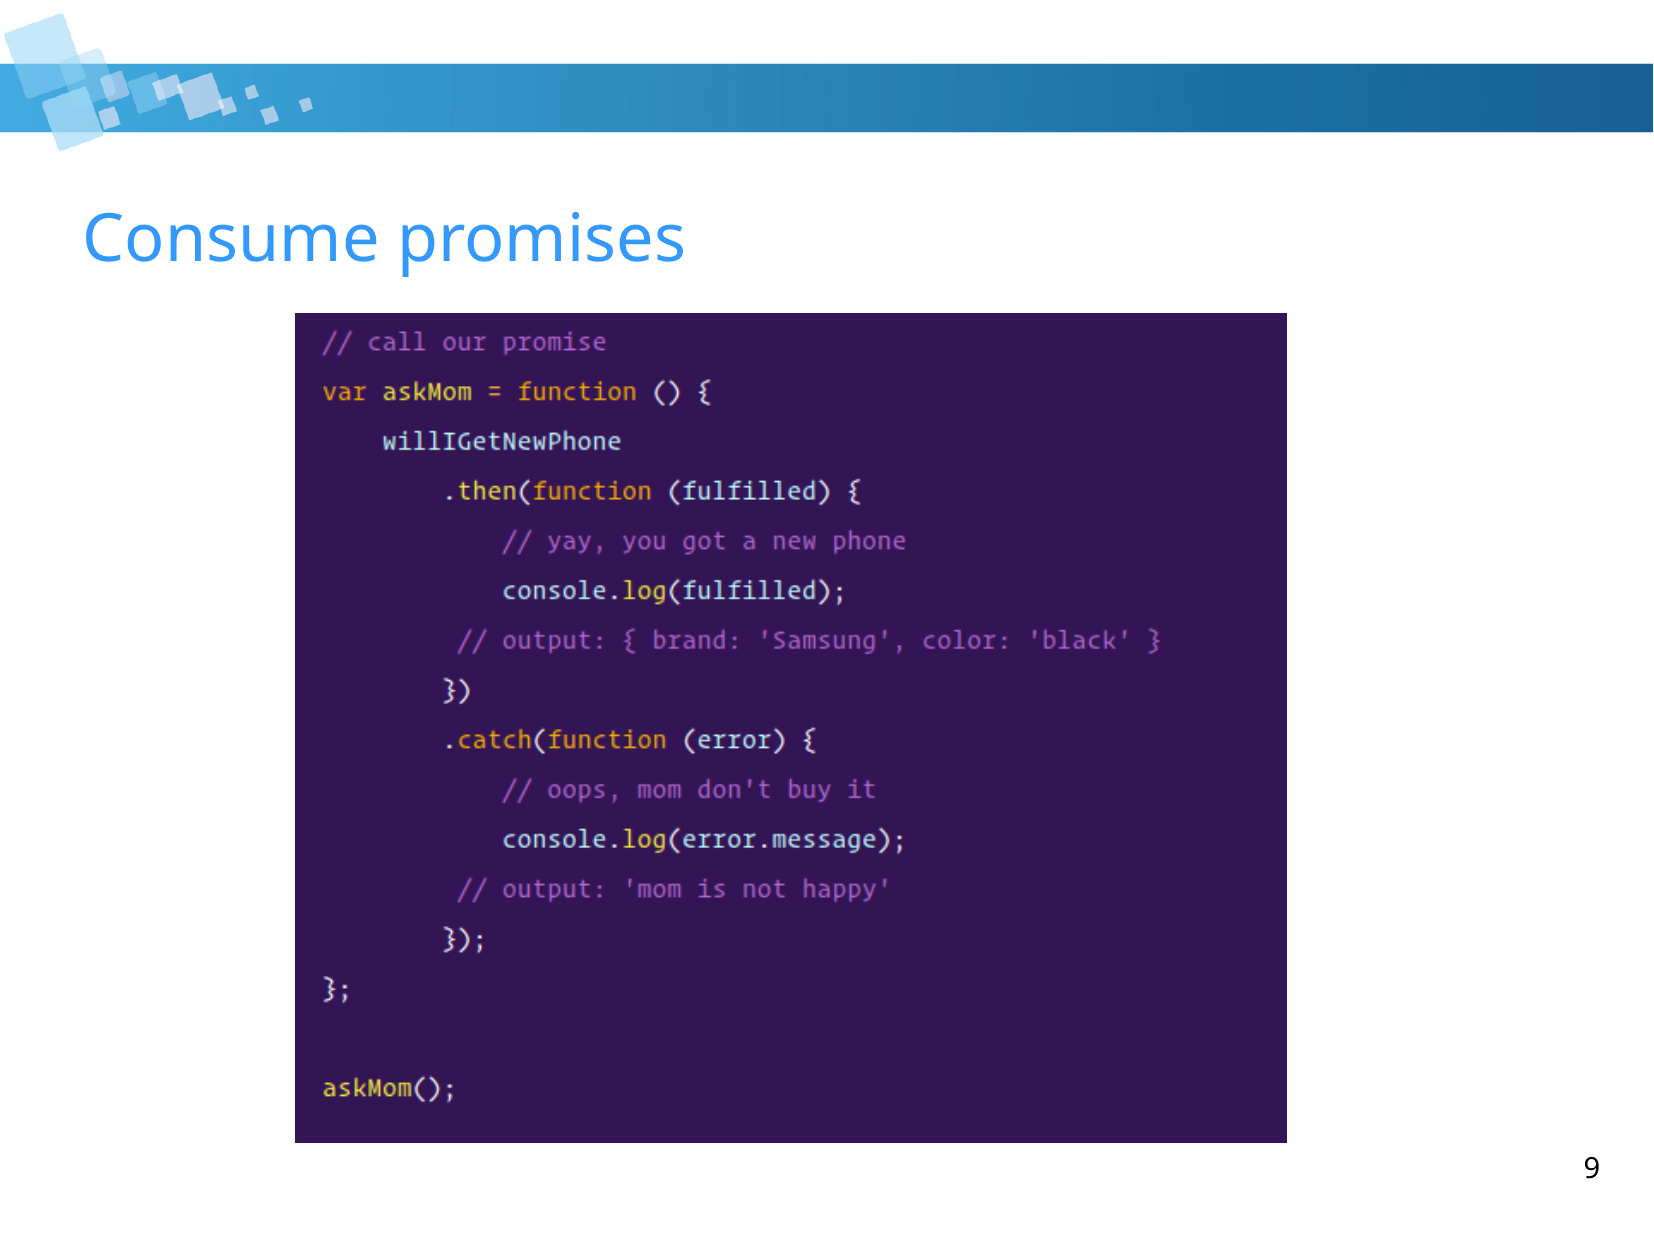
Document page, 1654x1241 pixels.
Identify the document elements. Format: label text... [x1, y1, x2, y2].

picture [0, 0, 1653, 1238]
title Consume promises [82, 131, 1571, 340]
